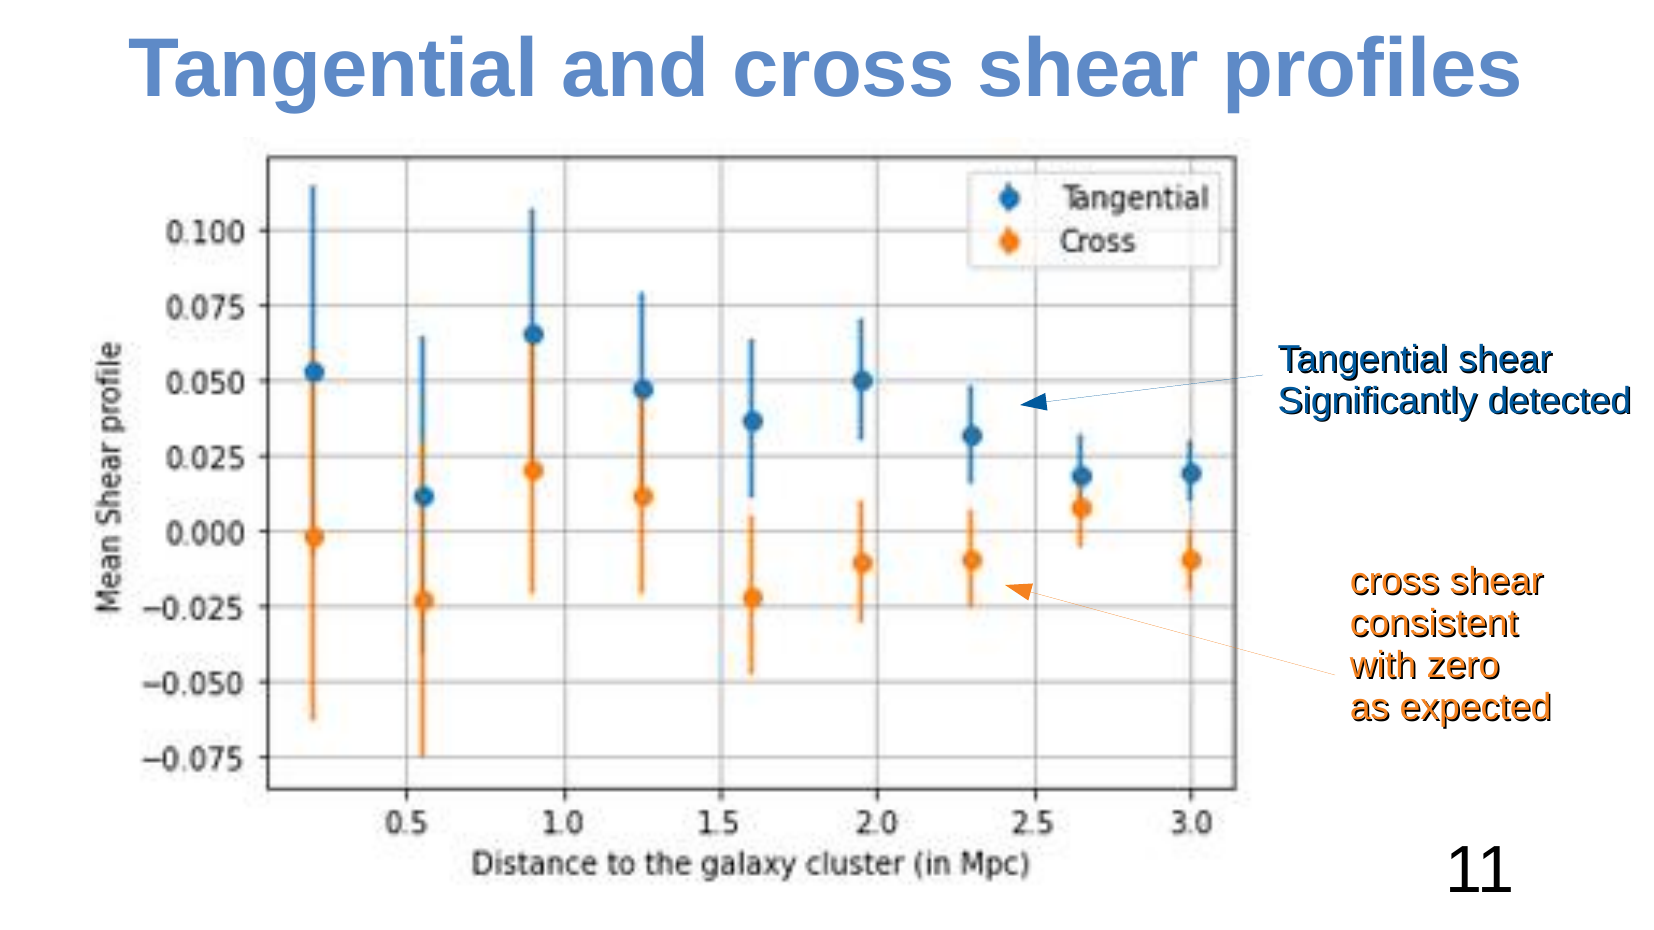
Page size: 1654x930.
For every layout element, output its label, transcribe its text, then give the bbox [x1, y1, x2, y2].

text_box [15, 119, 1636, 901]
picture [90, 137, 1261, 905]
text_box <number> [1430, 825, 1653, 915]
text_box Tangential shear Significantly detected [1263, 330, 1653, 513]
title Tangential and cross shear profiles [0, 0, 1653, 135]
text_box [1261, 376, 1636, 901]
text_box cross shear consistent with zero as expected [1335, 552, 1567, 736]
